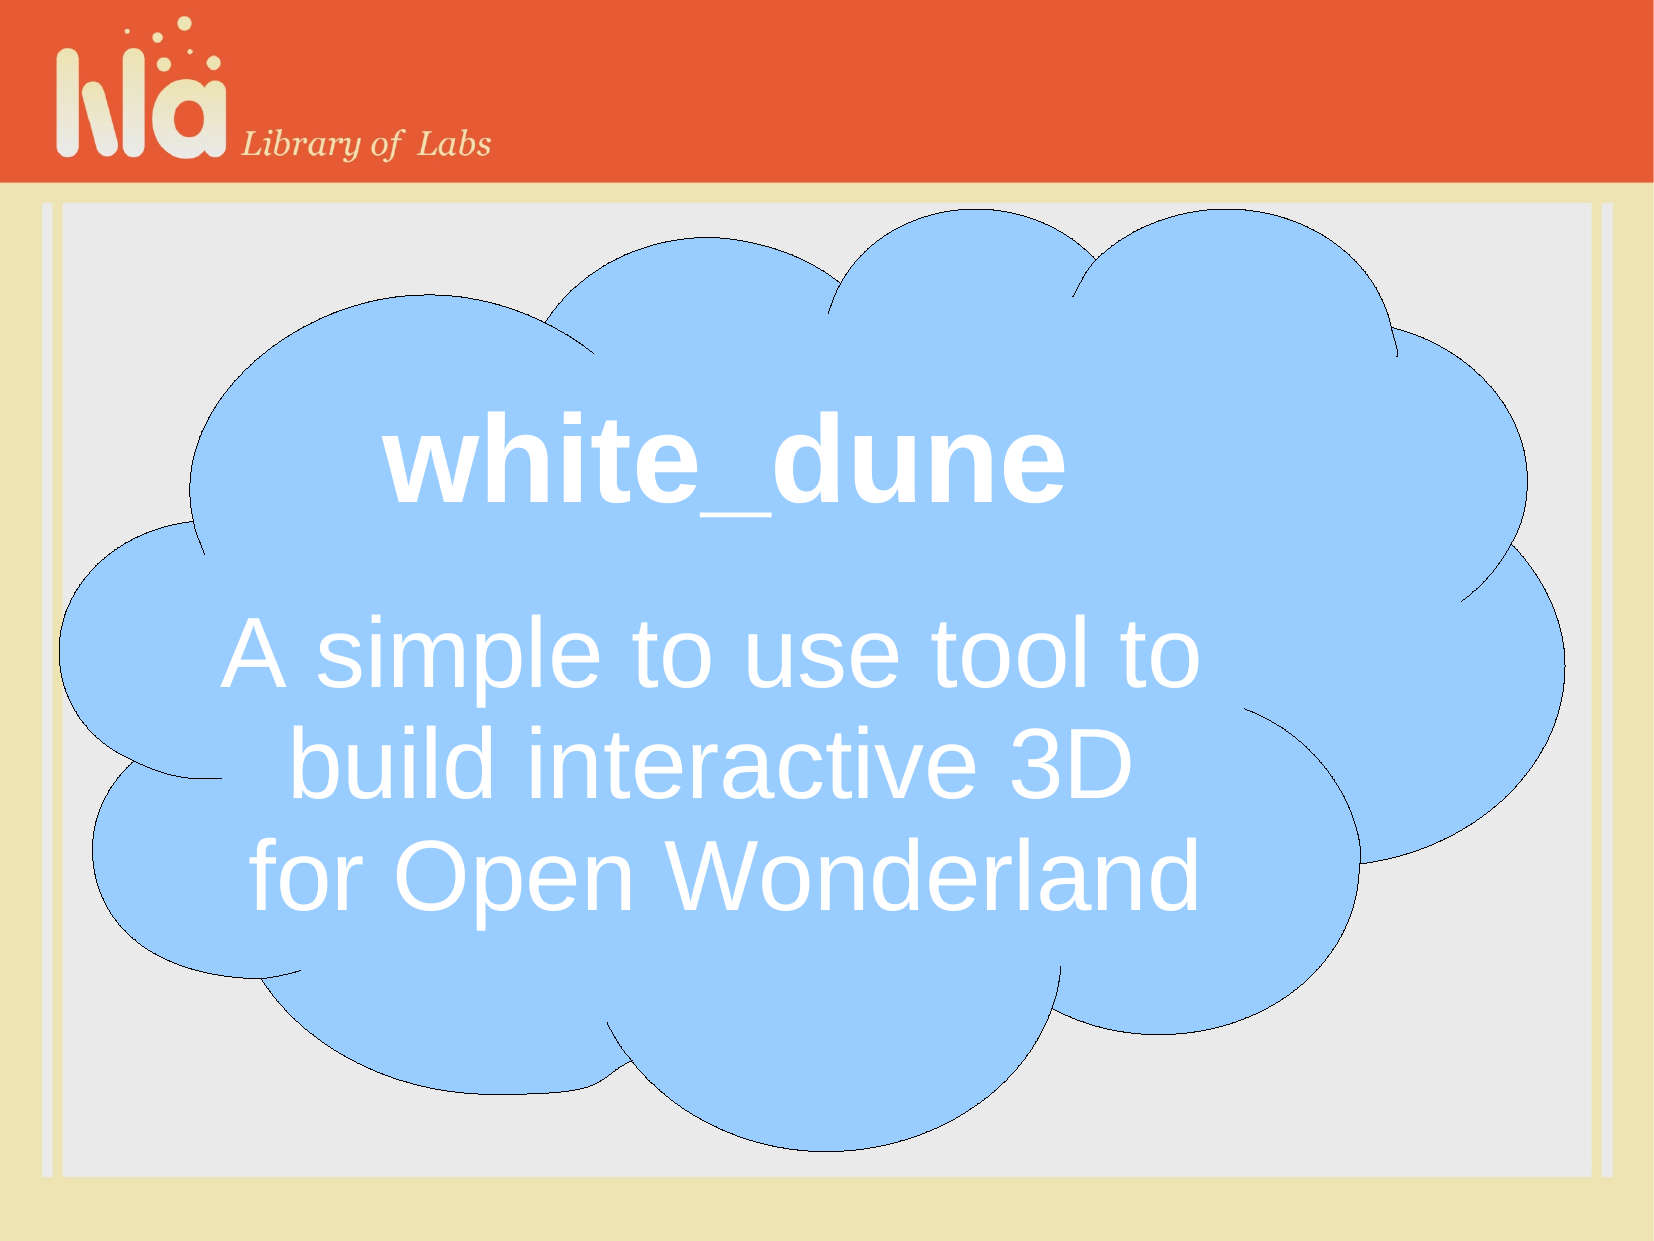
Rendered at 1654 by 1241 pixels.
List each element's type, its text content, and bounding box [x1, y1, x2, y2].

text_box white_dune A simple to use tool to build interactive 3D for Open Wonderland [205, 383, 1321, 957]
text_box [59, 209, 1566, 1152]
picture [0, 0, 1654, 1241]
